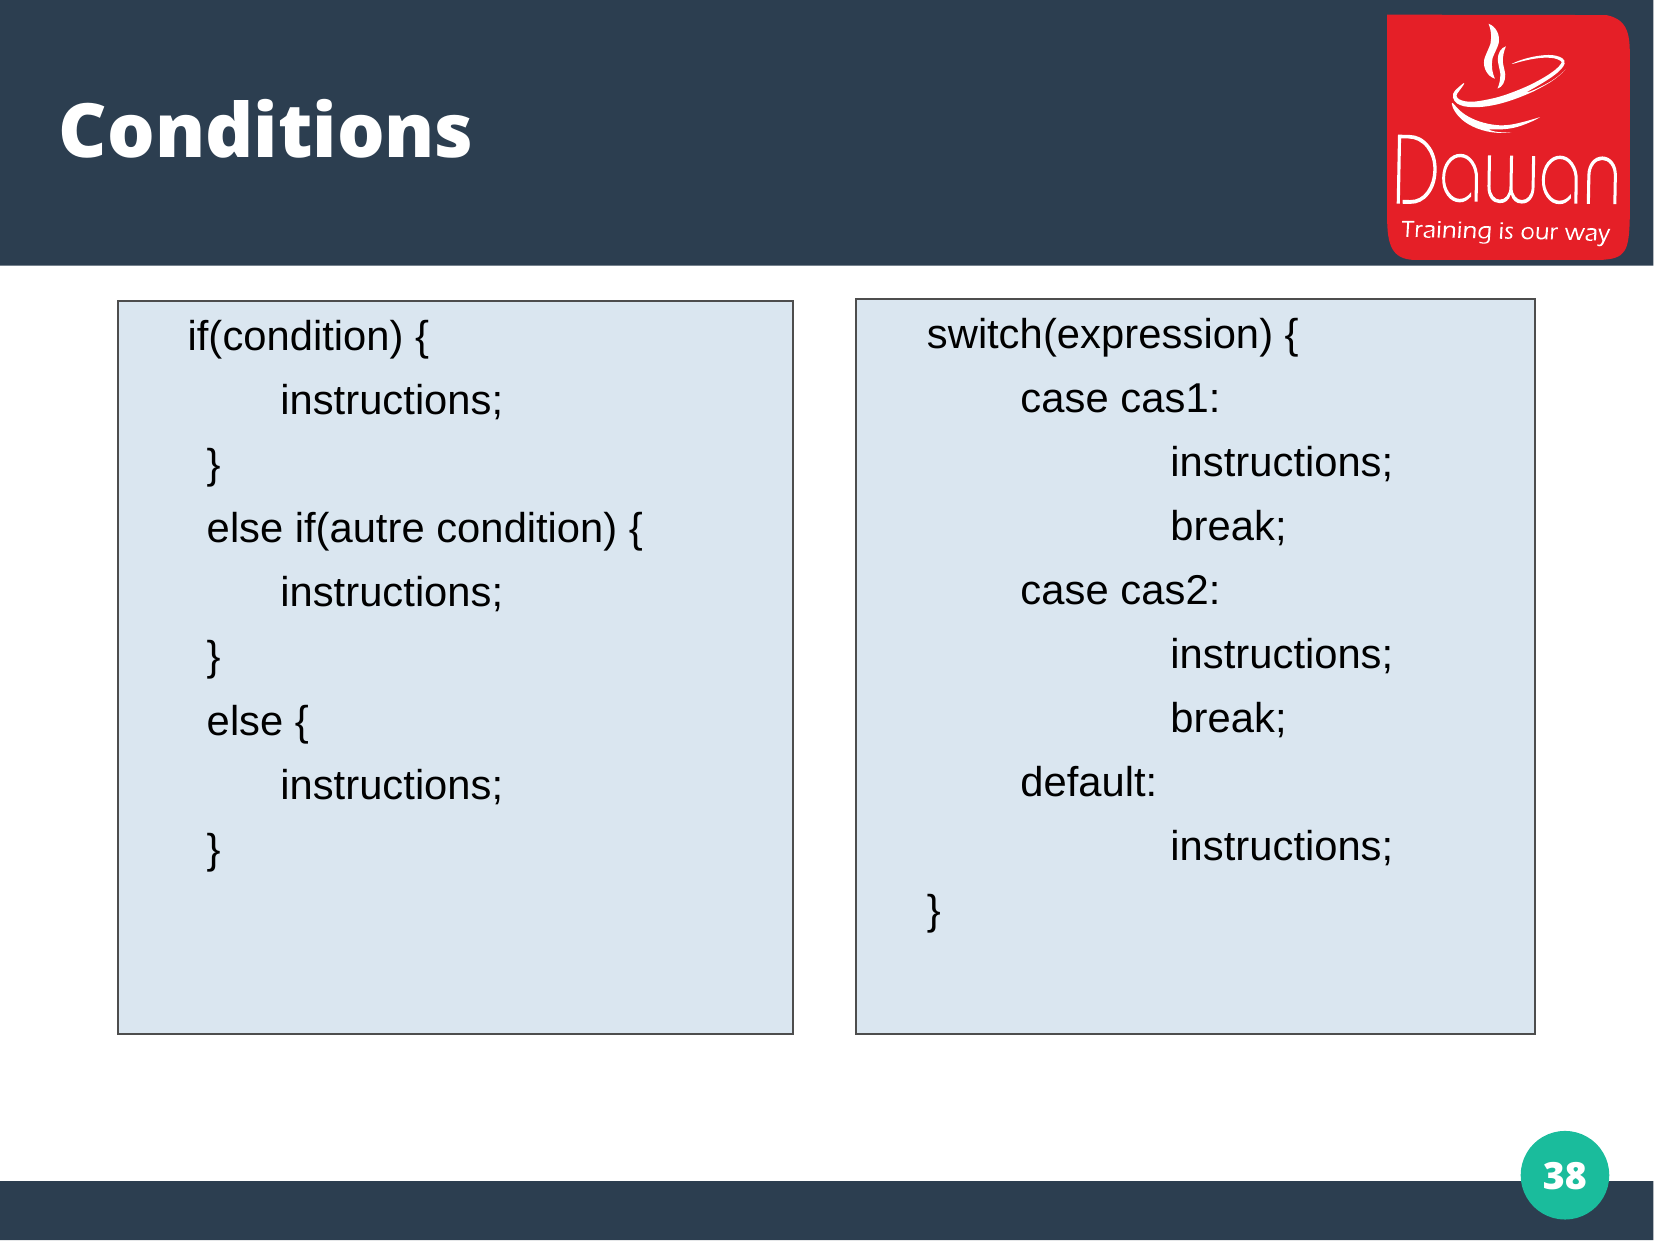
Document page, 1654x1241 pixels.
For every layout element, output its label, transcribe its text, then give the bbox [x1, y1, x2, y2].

title Conditions [59, 49, 1387, 207]
text_box switch(expression) { case cas1: instructions; break; case cas2: instructions; break; default: instructions; } [856, 298, 1536, 1034]
picture [1387, 14, 1630, 260]
text_box if(condition) { instructions; } else if(autre condition) { instructions; } else { instructions; } [118, 301, 794, 1034]
